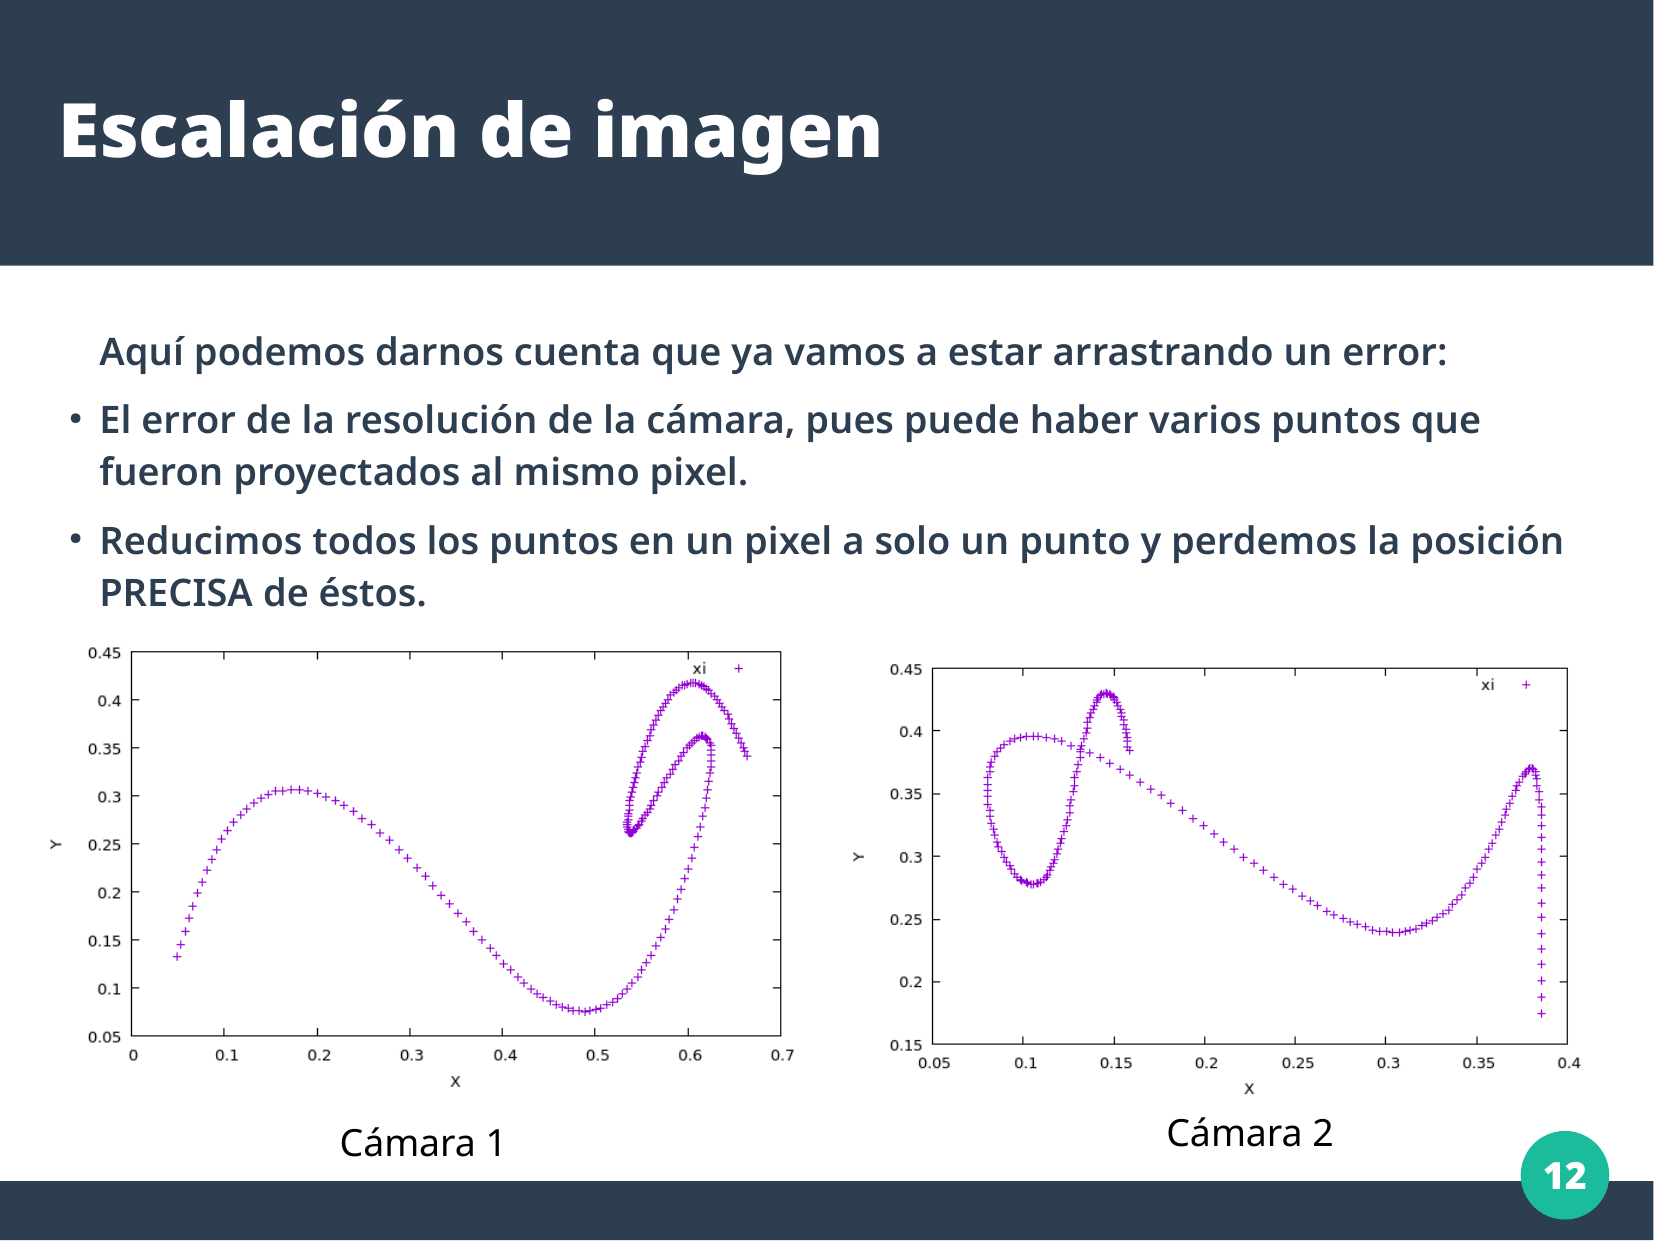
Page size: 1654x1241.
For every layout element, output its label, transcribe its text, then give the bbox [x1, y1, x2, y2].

text_box Cámara 2 [1151, 1099, 1388, 1202]
picture [844, 649, 1595, 1100]
title Escalación de imagen [59, 49, 1595, 207]
text_box Cámara 1 [324, 1108, 562, 1211]
picture [41, 632, 809, 1093]
list Aquí podemos darnos cuenta que ya vamos a estar arrastrando un error: El error de la resolución de la cámara, pues puede haber varios puntos que fueron proyectados al mismo pixel. Reducimos todos los puntos en un pixel a solo un punto y perdemos la posición PRECISA de éstos. [59, 324, 1595, 621]
